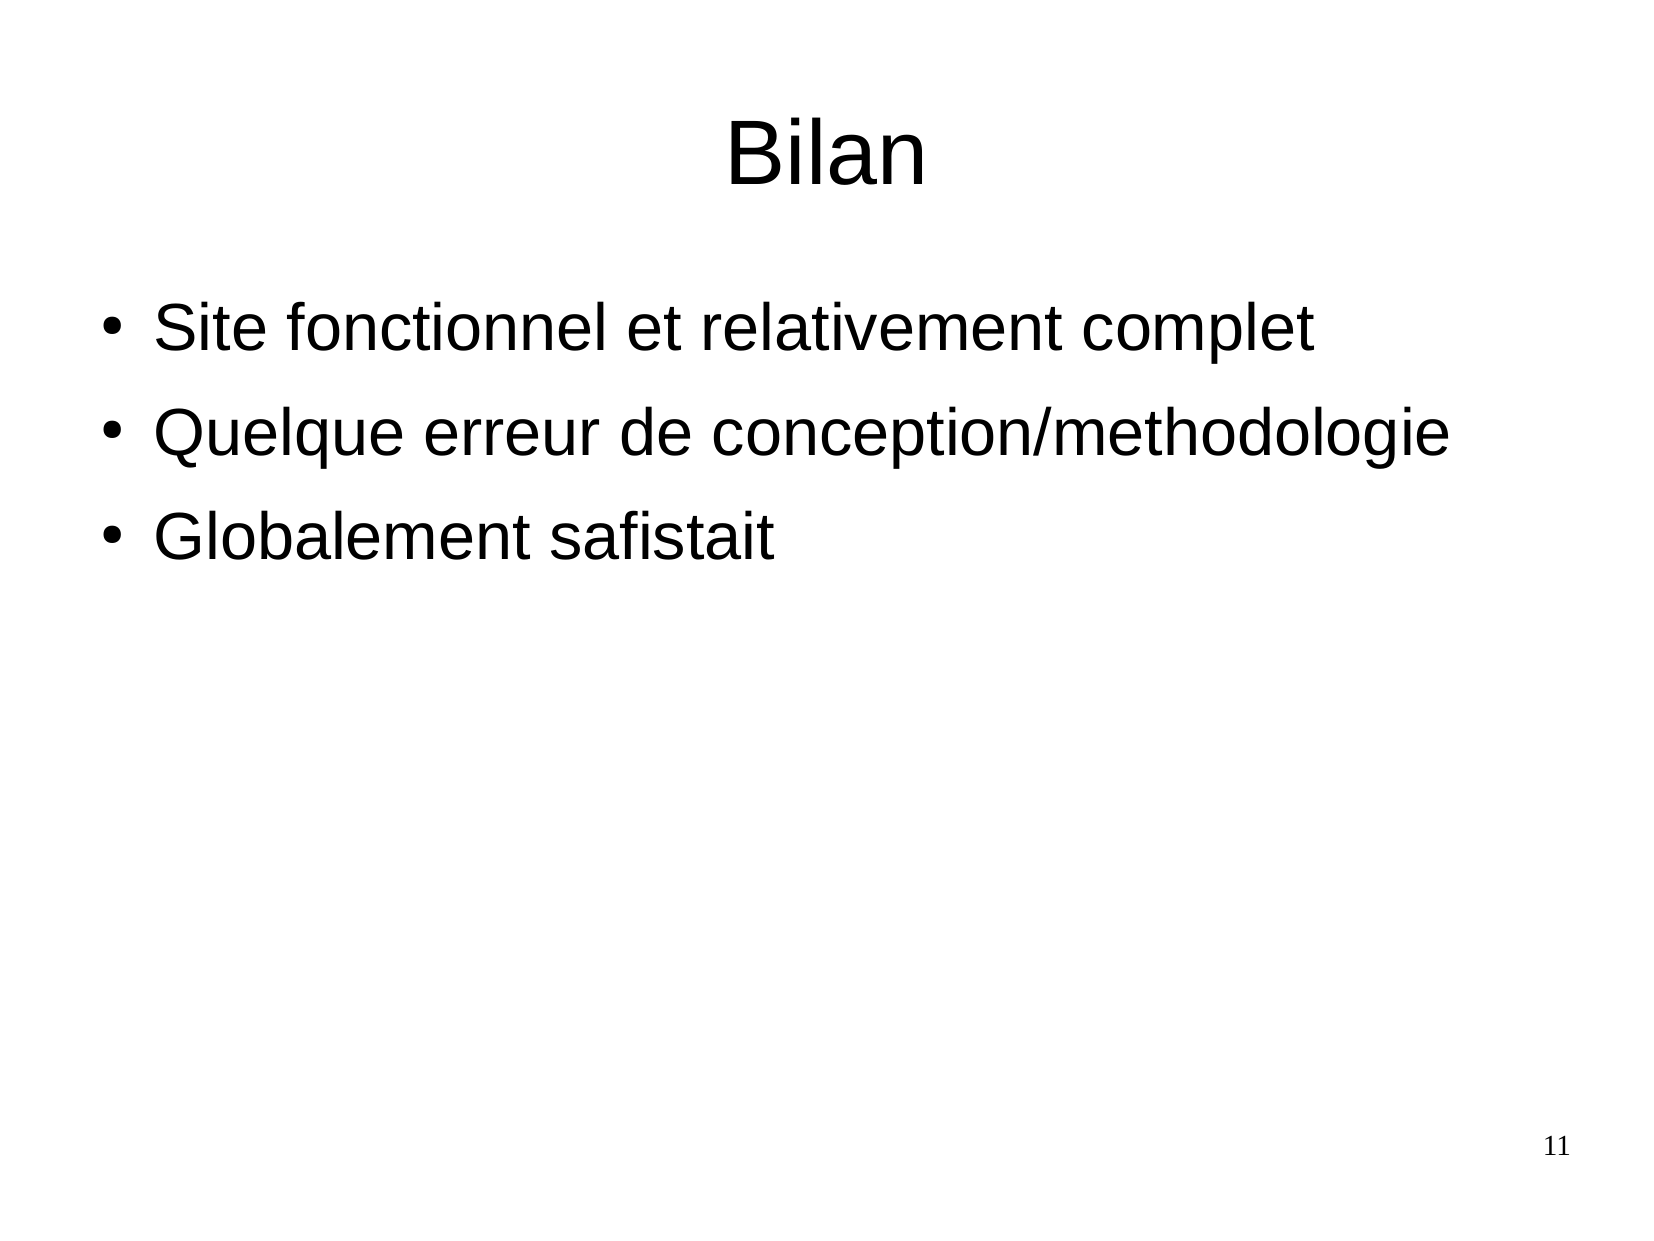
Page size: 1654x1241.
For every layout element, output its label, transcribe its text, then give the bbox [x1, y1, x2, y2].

title Bilan [82, 49, 1571, 257]
list Site fonctionnel et relativement complet Quelque erreur de conception/methodologie Globalement safistait [82, 290, 1538, 1010]
